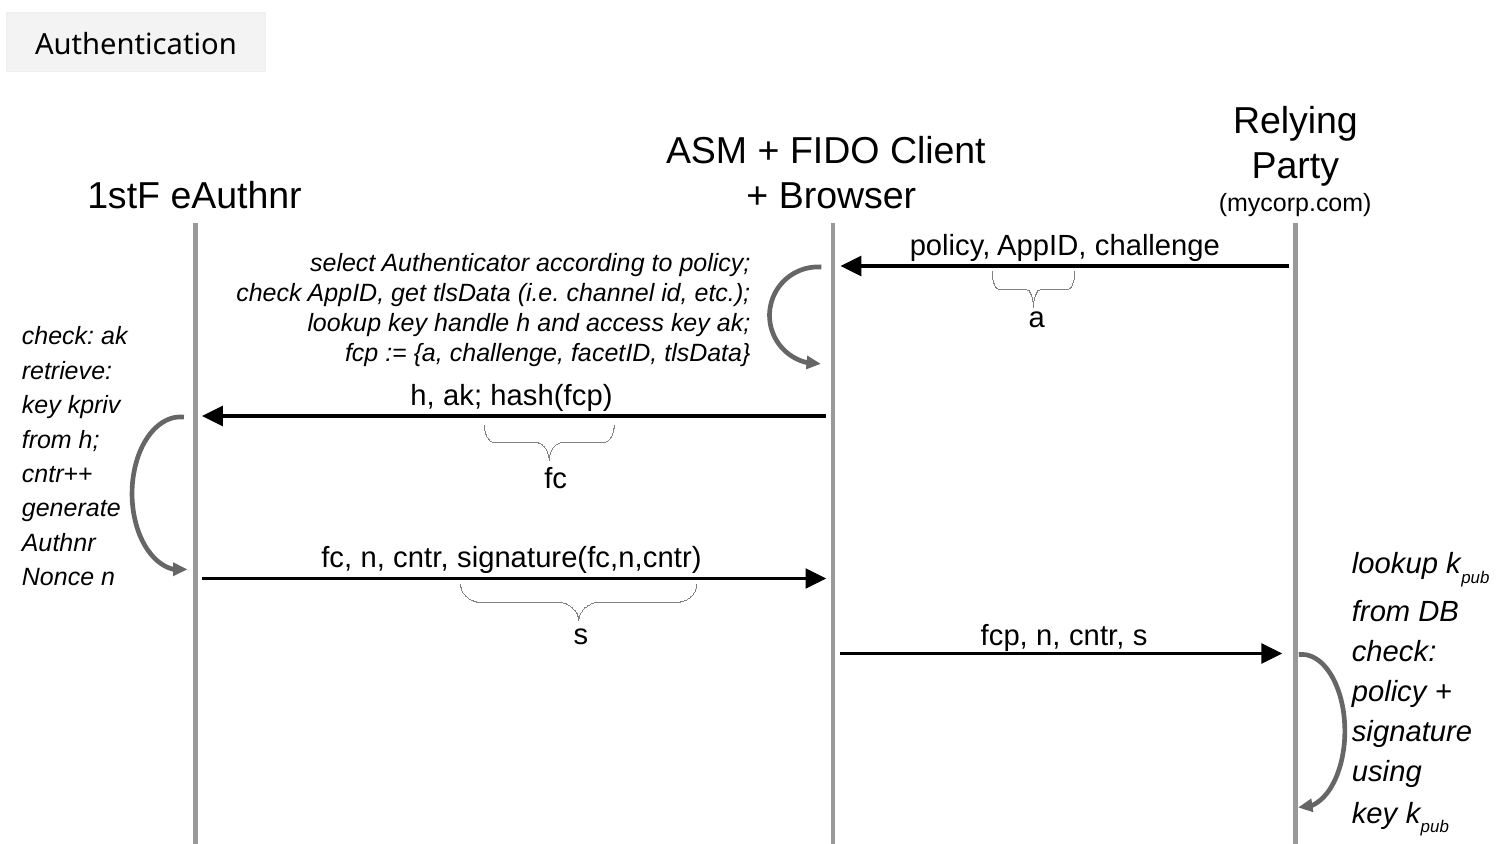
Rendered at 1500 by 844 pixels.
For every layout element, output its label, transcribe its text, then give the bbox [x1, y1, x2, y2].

text_box fcp, n, cntr, s [832, 601, 1296, 657]
text_box 1stF eAuthnr [16, 156, 373, 232]
text_box h, ak; hash(fcp) [199, 361, 824, 416]
text_box lookup kpub from DB check: policy + signature using key kpub [1336, 523, 1500, 827]
text_box ASM + FIDO Client + Browser [648, 78, 1015, 232]
text_box fc [418, 444, 693, 500]
text_box Relying Party (mycorp.com) [1178, 134, 1412, 232]
text_box s [443, 600, 718, 656]
text_box policy, AppID, challenge [886, 211, 1244, 266]
text_box Authentication [6, 13, 266, 72]
text_box select Authenticator according to policy; check AppID, get tlsData (i.e. channel id, etc.); lookup key handle h and access key ak; fcp := {a, challenge, facetID, tlsData} [215, 231, 767, 363]
text_box a [1008, 282, 1066, 338]
text_box fc, n, cntr, signature(fc,n,cntr) [199, 523, 824, 579]
text_box check: ak retrieve: key kpriv from h; cntr++ generate Authnr Nonce n [6, 300, 182, 613]
